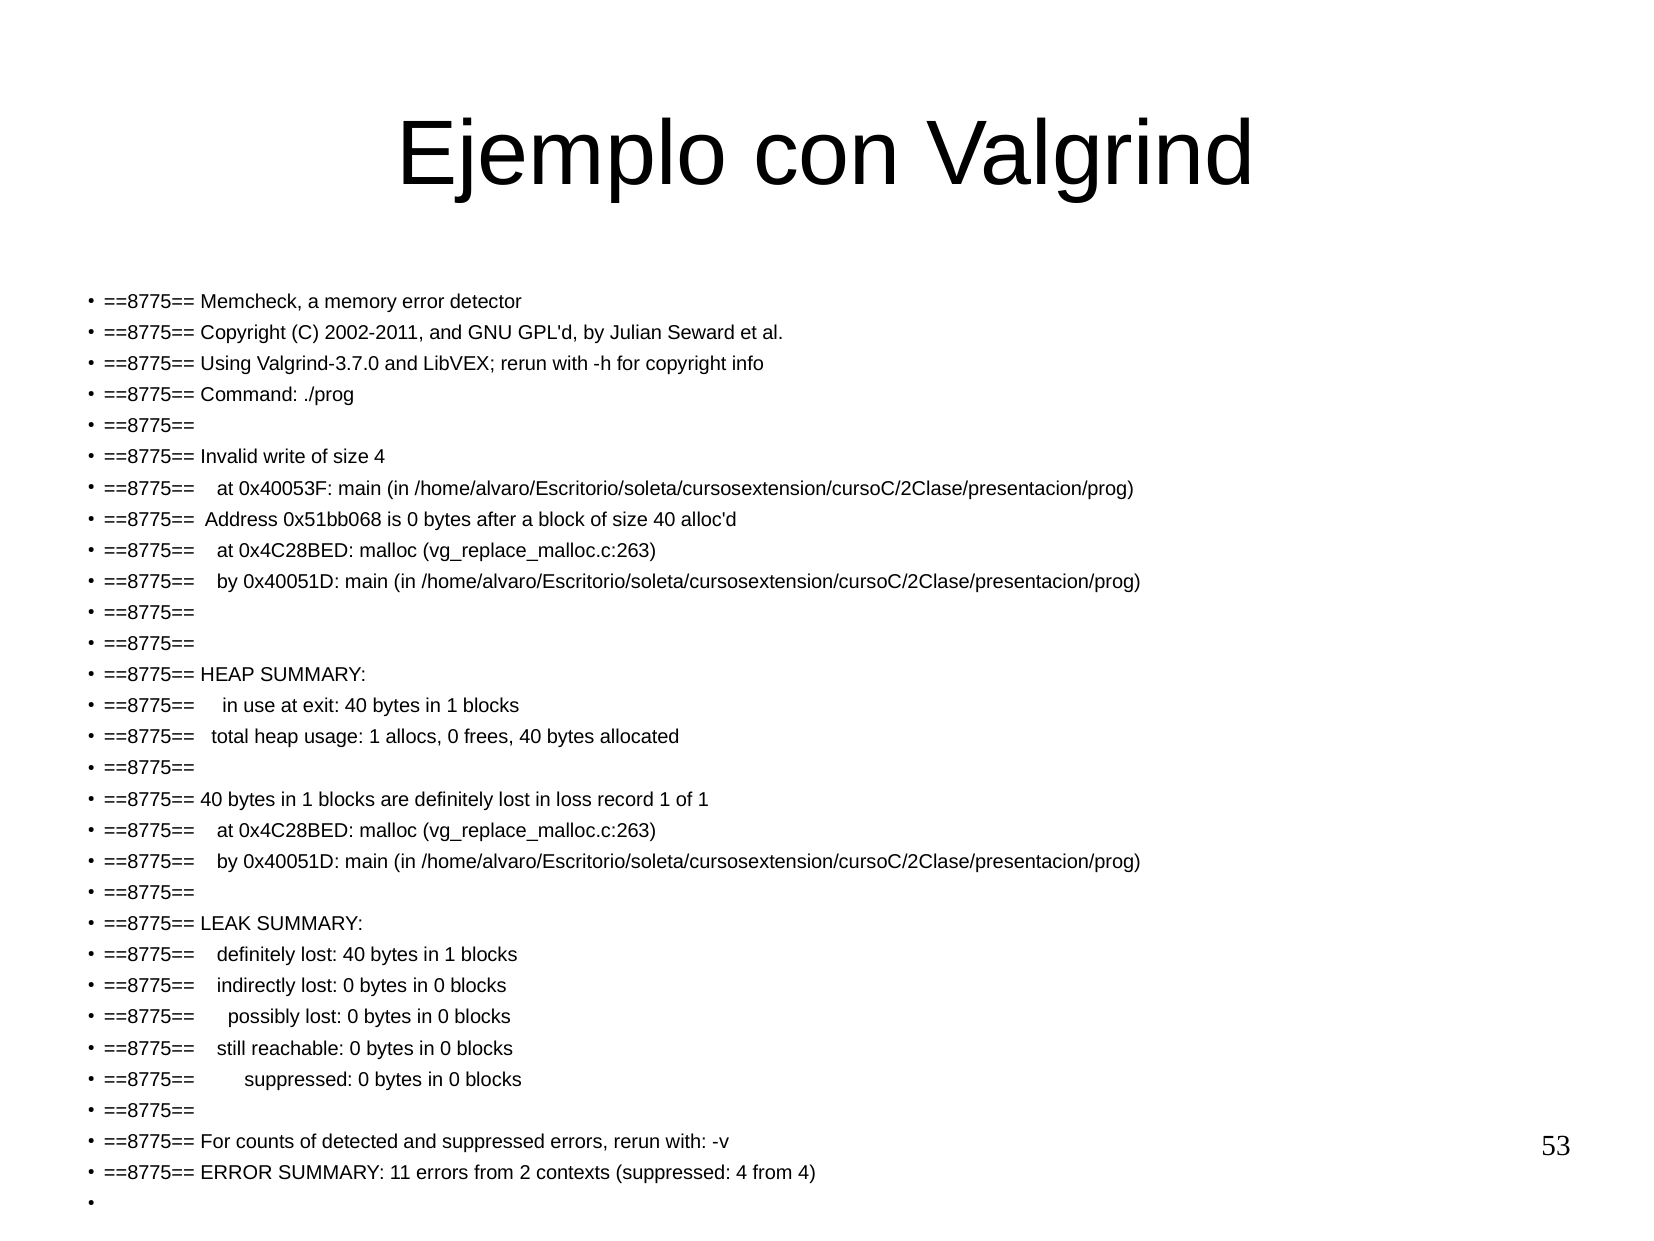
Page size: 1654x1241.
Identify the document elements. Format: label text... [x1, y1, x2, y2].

list ==8775== Memcheck, a memory error detector ==8775== Copyright (C) 2002-2011, and GNU GPL'd, by Julian Seward et al. ==8775== Using Valgrind-3.7.0 and LibVEX; rerun with -h for copyright info ==8775== Command: ./prog ==8775== ==8775== Invalid write of size 4 ==8775== at 0x40053F: main (in /home/alvaro/Escritorio/soleta/cursosextension/cursoC/2Clase/presentacion/prog) ==8775== Address 0x51bb068 is 0 bytes after a block of size 40 alloc'd ==8775== at 0x4C28BED: malloc (vg_replace_malloc.c:263) ==8775== by 0x40051D: main (in /home/alvaro/Escritorio/soleta/cursosextension/cursoC/2Clase/presentacion/prog) ==8775== ==8775== ==8775== HEAP SUMMARY: ==8775== in use at exit: 40 bytes in 1 blocks ==8775== total heap usage: 1 allocs, 0 frees, 40 bytes allocated ==8775== ==8775== 40 bytes in 1 blocks are definitely lost in loss record 1 of 1 ==8775== at 0x4C28BED: malloc (vg_replace_malloc.c:263) ==8775== by 0x40051D: main (in /home/alvaro/Escritorio/soleta/cursosextension/cursoC/2Clase/presentacion/prog) ==8775== ==8775== LEAK SUMMARY: ==8775== definitely lost: 40 bytes in 1 blocks ==8775== indirectly lost: 0 bytes in 0 blocks ==8775== possibly lost: 0 bytes in 0 blocks ==8775== still reachable: 0 bytes in 0 blocks ==8775== suppressed: 0 bytes in 0 blocks ==8775== ==8775== For counts of detected and suppressed errors, rerun with: -v ==8775== ERROR SUMMARY: 11 errors from 2 contexts (suppressed: 4 from 4) [82, 290, 1654, 1205]
title Ejemplo con Valgrind [82, 49, 1571, 257]
